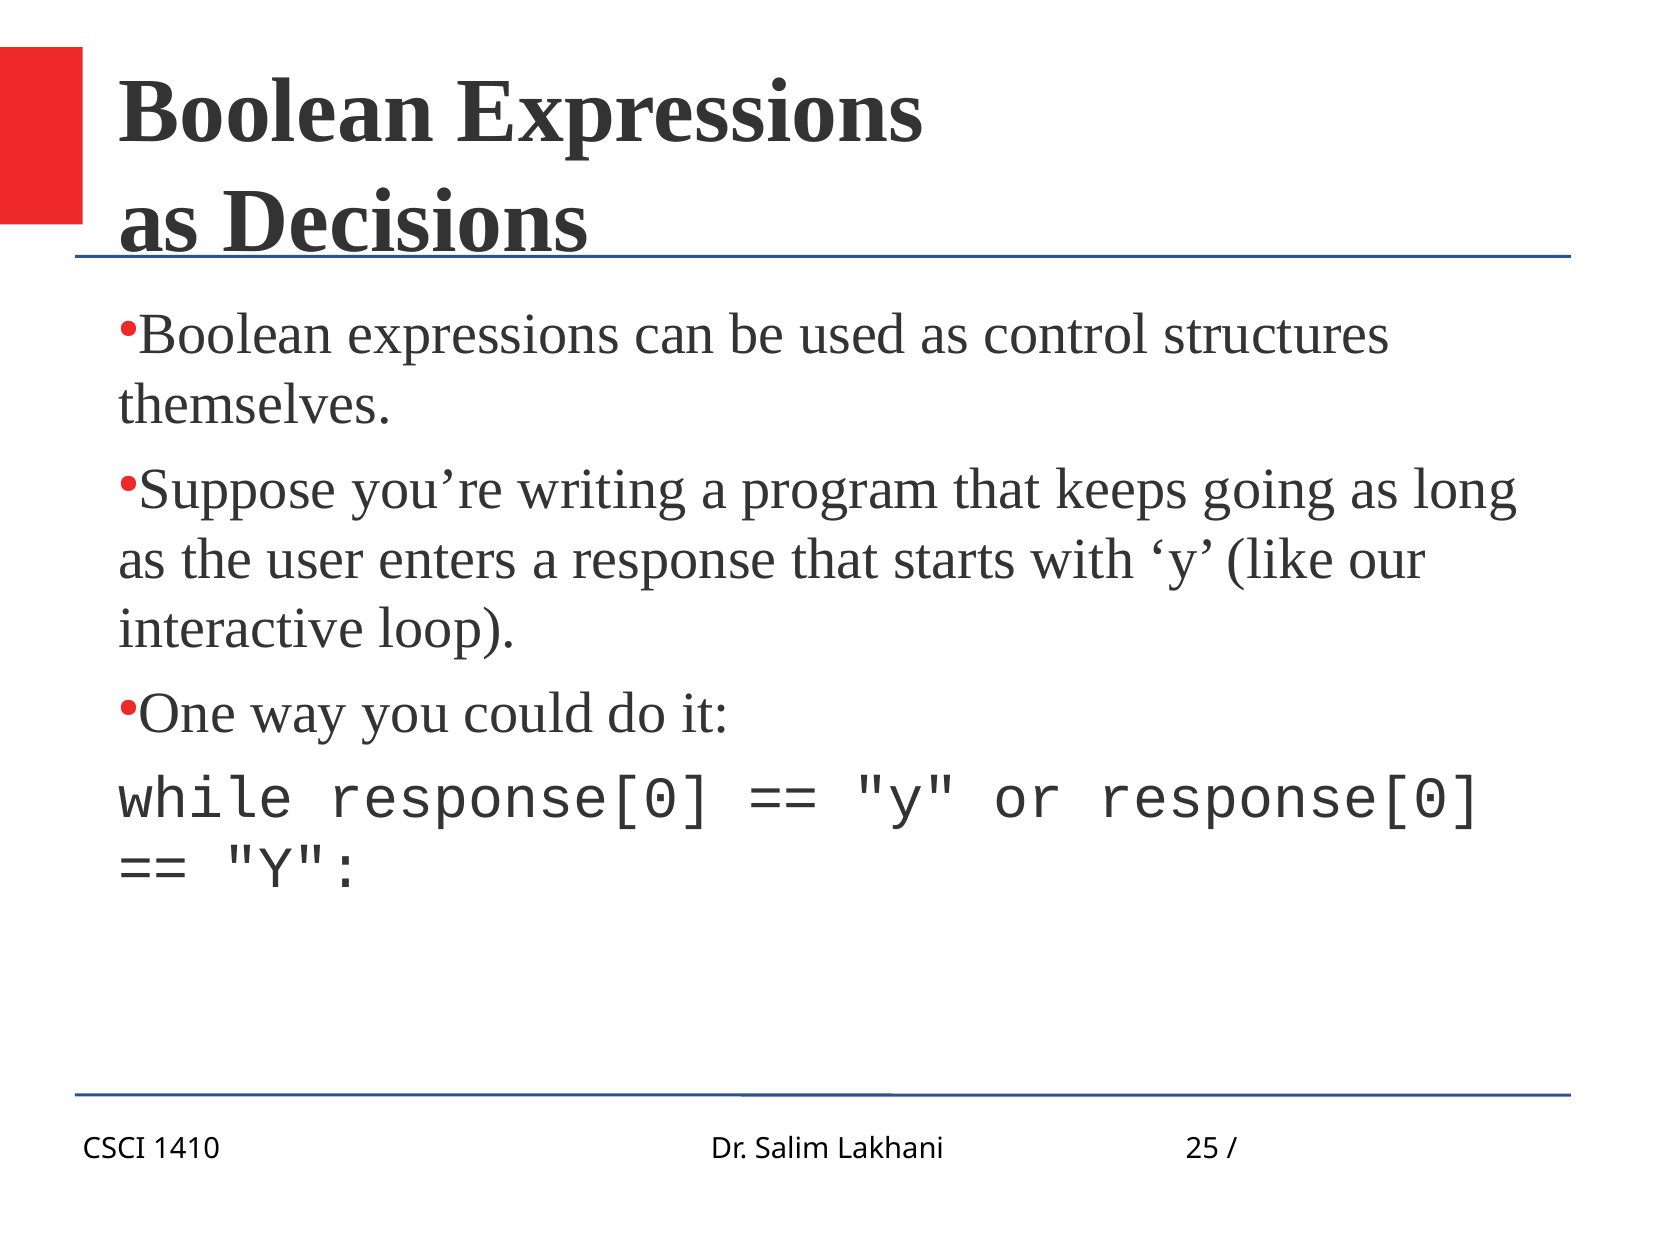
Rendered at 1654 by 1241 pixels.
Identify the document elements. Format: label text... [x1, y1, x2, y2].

list Boolean expressions can be used as control structures themselves. Suppose you’re writing a program that keeps going as long as the user enters a response that starts with ‘y’ (like our interactive loop). One way you could do it: while response[0] == "y" or response[0] == "Y": [118, 295, 1536, 1080]
text_box CSCI 1410 [82, 1129, 468, 1216]
title Boolean Expressions as Decisions [118, 49, 1571, 257]
text_box Dr. Salim Lakhani [565, 1129, 1090, 1216]
text_box / [1185, 1129, 1571, 1216]
